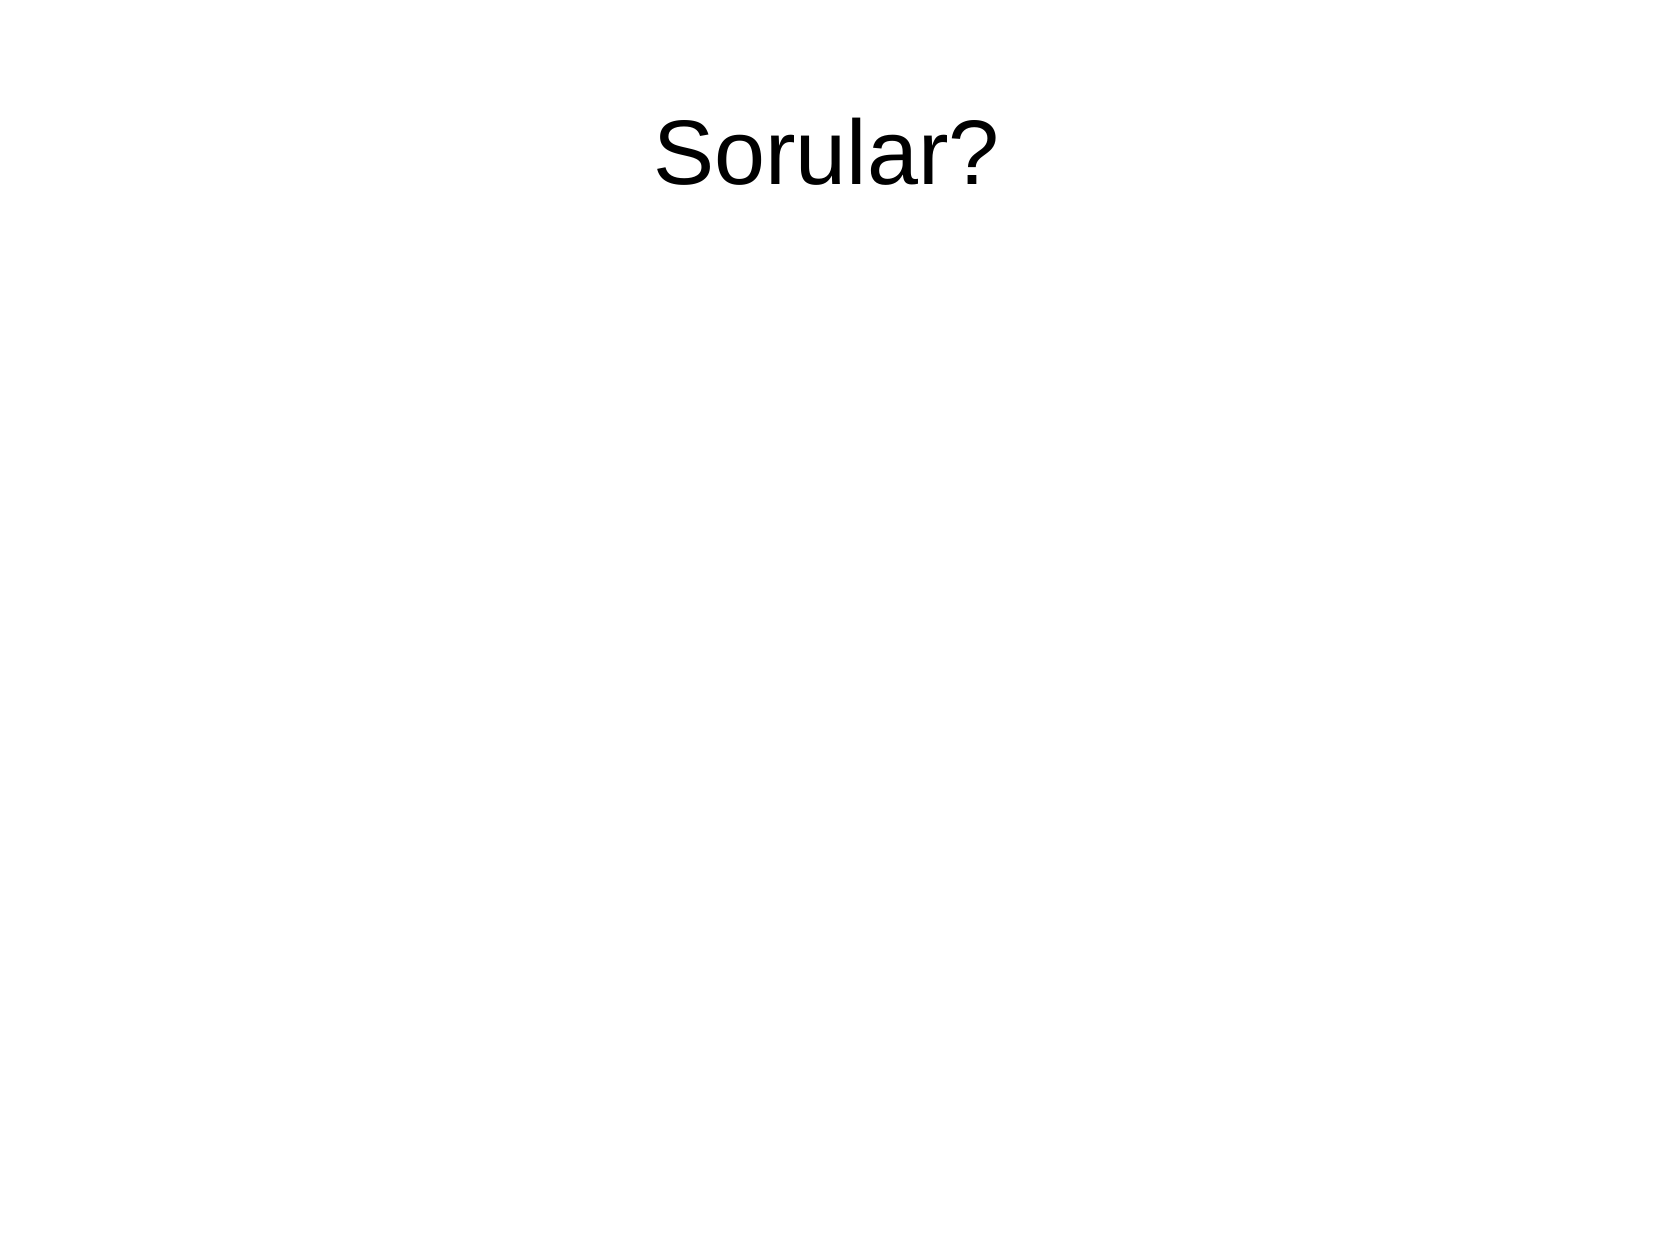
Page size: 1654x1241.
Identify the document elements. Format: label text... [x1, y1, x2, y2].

title Sorular? [82, 49, 1571, 257]
